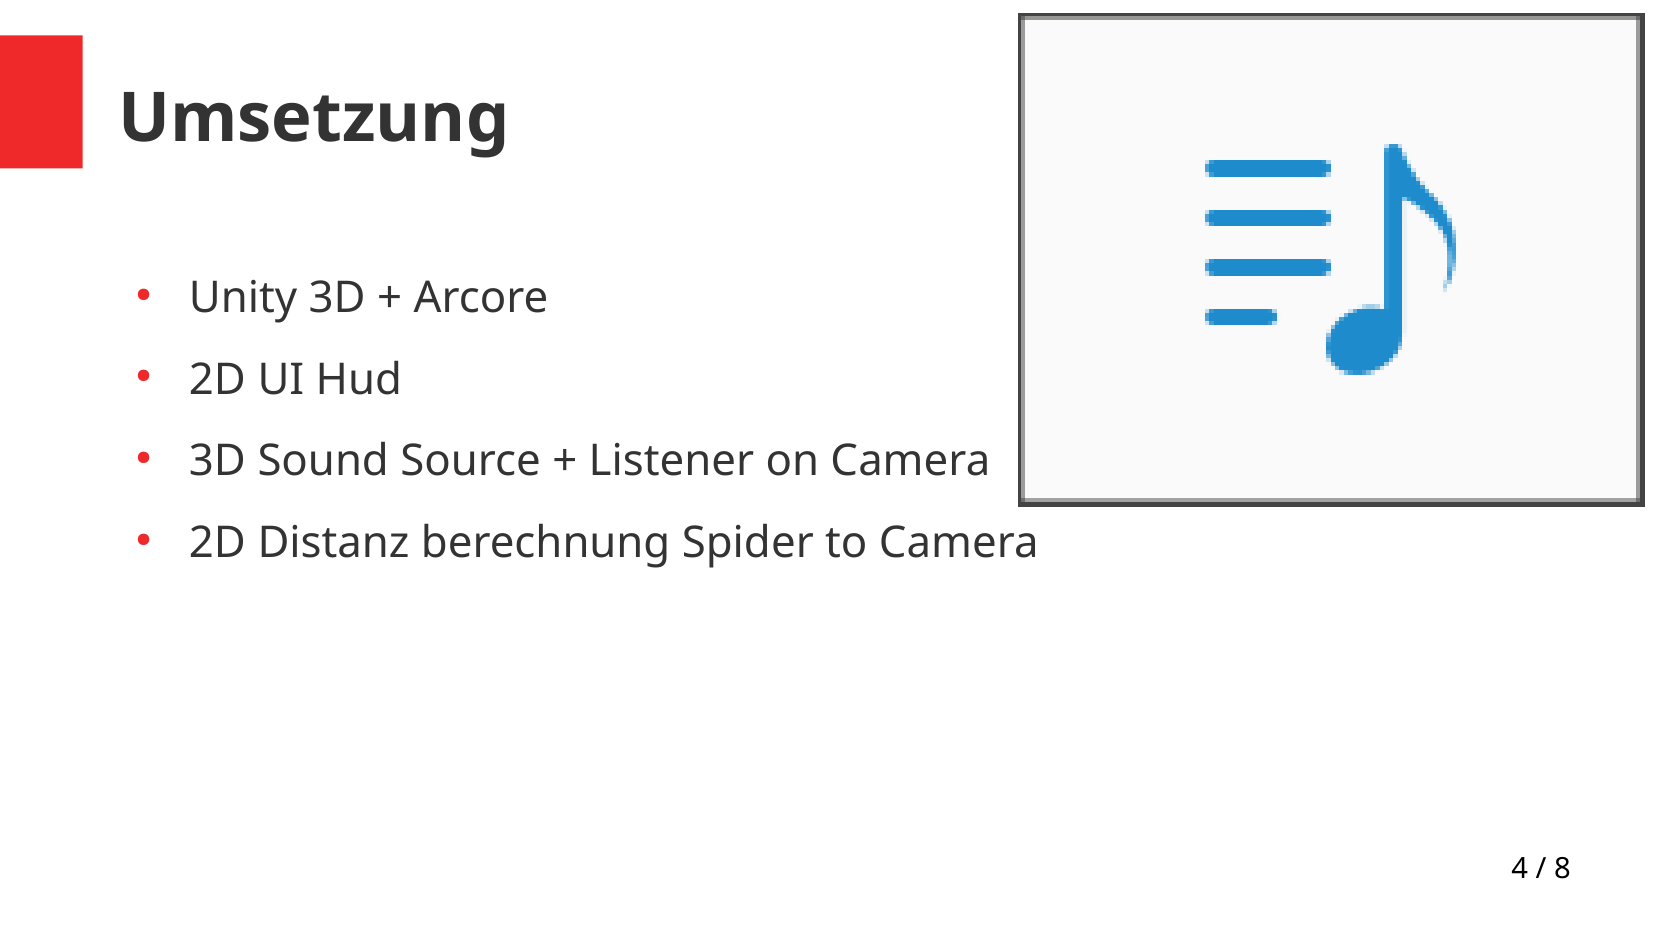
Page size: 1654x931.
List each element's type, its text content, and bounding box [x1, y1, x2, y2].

list Unity 3D + Arcore 2D UI Hud 3D Sound Source + Listener on Camera 2D Distanz berechnung Spider to Camera [118, 265, 1536, 806]
title Umsetzung [118, 37, 1017, 193]
text_box [1017, 11, 1646, 508]
